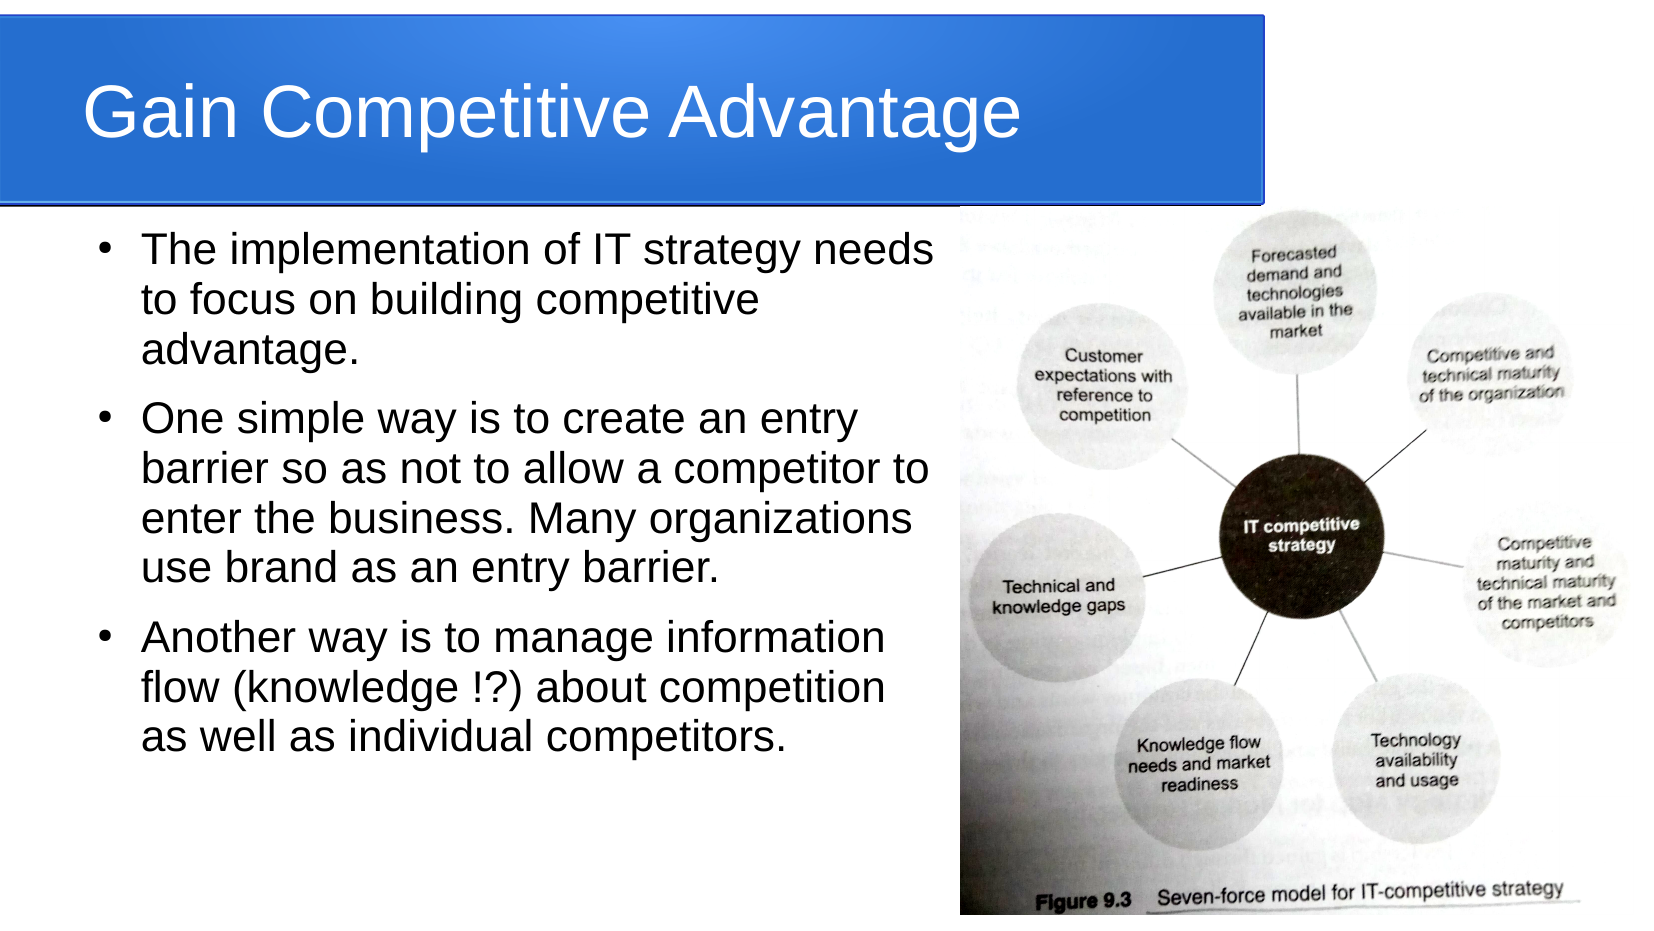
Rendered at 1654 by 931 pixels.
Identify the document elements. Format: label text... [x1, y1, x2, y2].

picture [960, 206, 1634, 916]
list The implementation of IT strategy needs to focus on building competitive advantage. One simple way is to create an entry barrier so as not to allow a competitor to enter the business. Many organizations use brand as an entry barrier. Another way is to manage information flow (knowledge !?) about competition as well as individual competitors. [82, 224, 946, 764]
title Gain Competitive Advantage [82, 35, 1235, 189]
